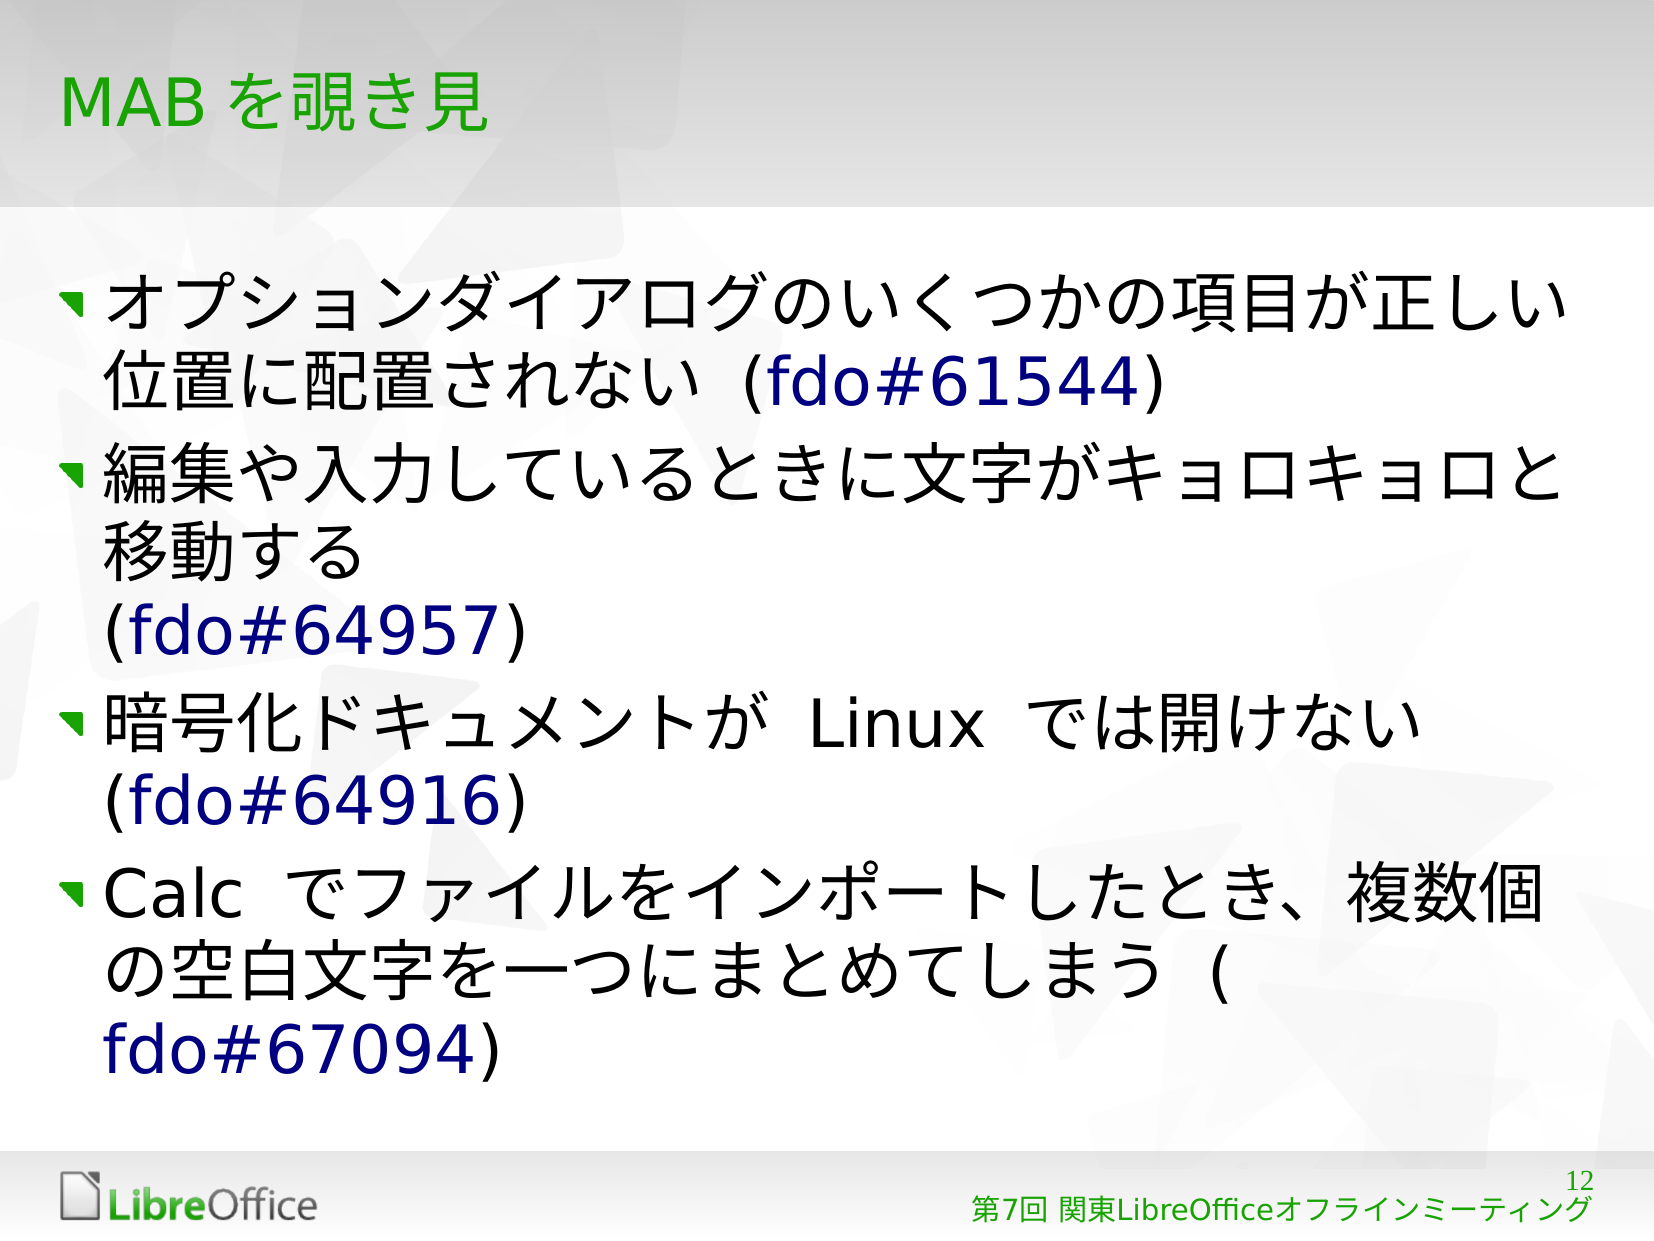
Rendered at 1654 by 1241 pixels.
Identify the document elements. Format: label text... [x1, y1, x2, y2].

title MABを覗き見 [59, 29, 1595, 178]
list オプションダイアログのいくつかの項目が正しい位置に配置されない (fdo#61544) 編集や入力しているときに文字がキョロキョロと移動する (fdo#64957) 暗号化ドキュメントが Linux では開けない (fdo#64916) Calc でファイルをインポートしたとき、複数個の空白文字を一つにまとめてしまう (fdo#67094) [59, 265, 1595, 1049]
picture [915, 548, 1654, 1169]
picture [41, 1152, 337, 1240]
picture [0, 0, 783, 931]
